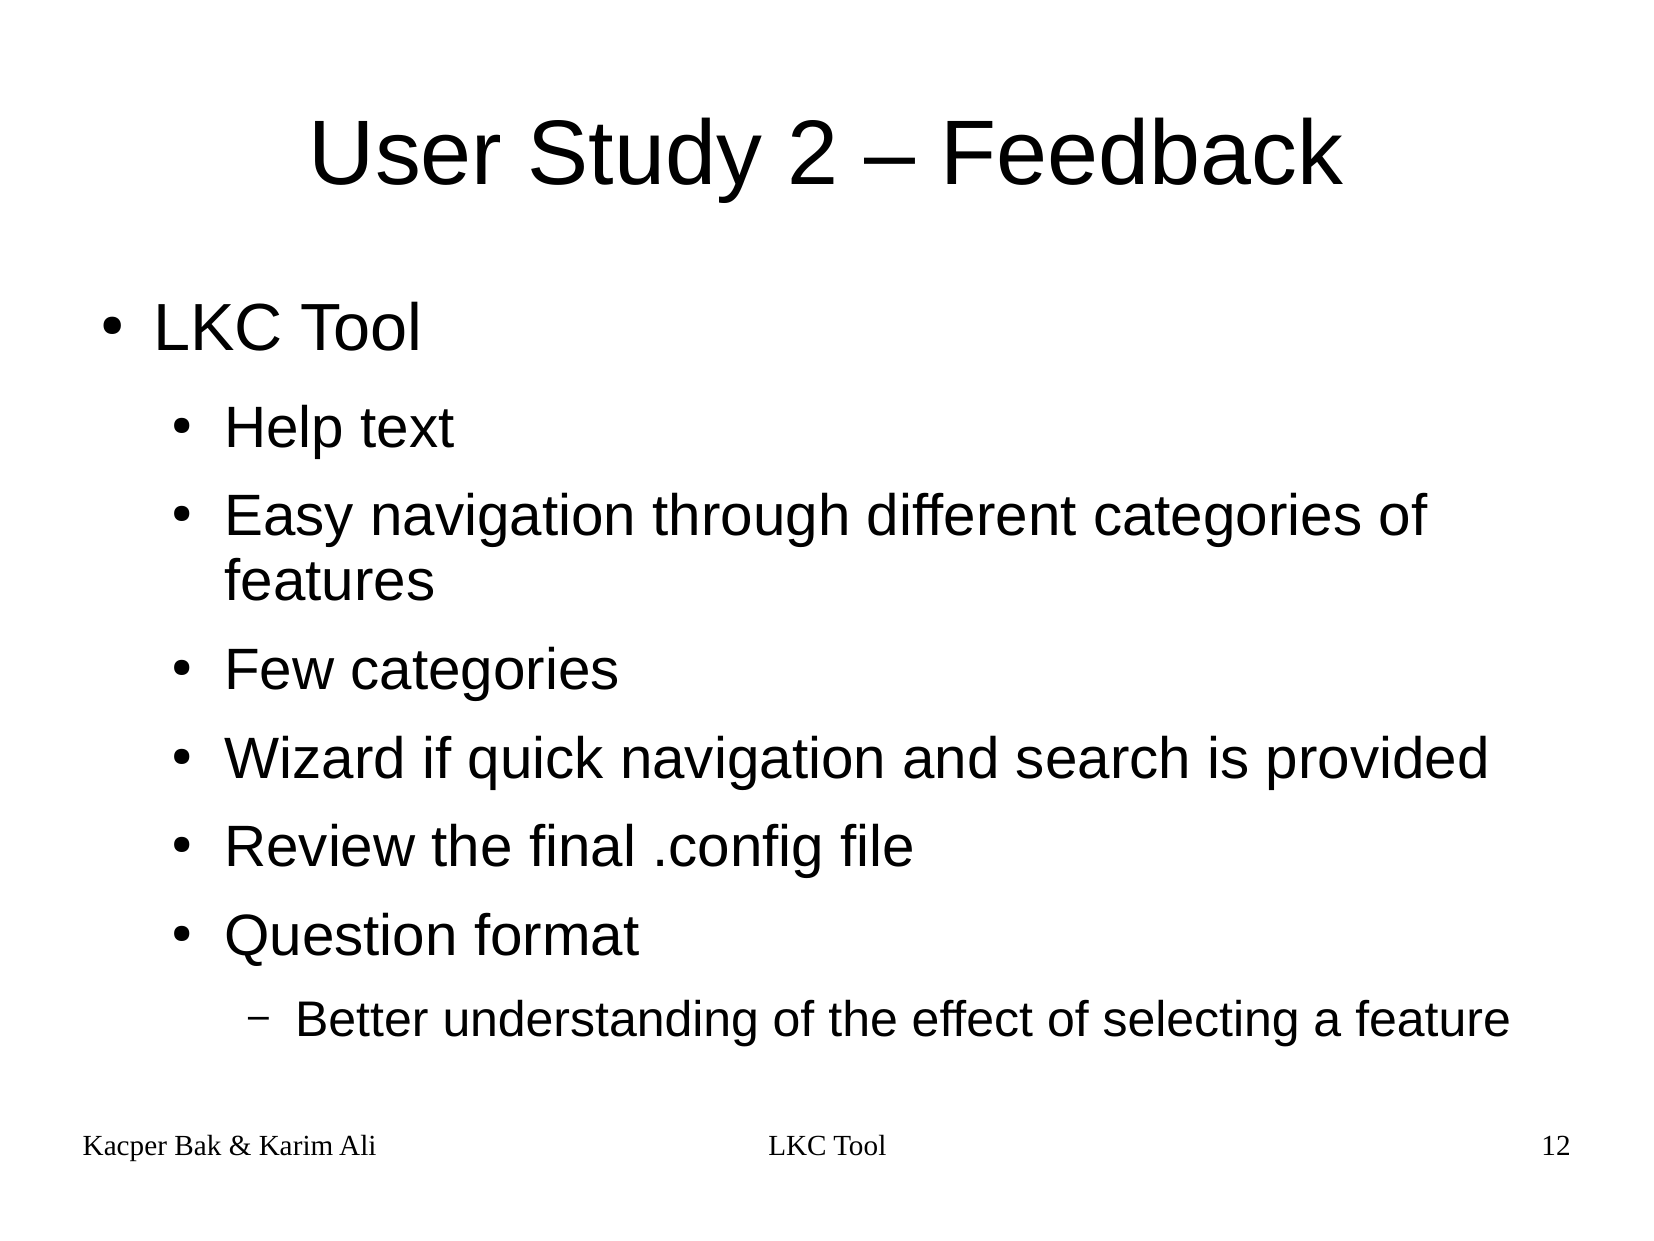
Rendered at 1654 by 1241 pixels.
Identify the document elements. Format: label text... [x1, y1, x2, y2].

list LKC Tool Help text Easy navigation through different categories of features Few categories Wizard if quick navigation and search is provided Review the final .config file Question format Better understanding of the effect of selecting a feature [82, 290, 1571, 1109]
title User Study 2 – Feedback [82, 49, 1571, 257]
